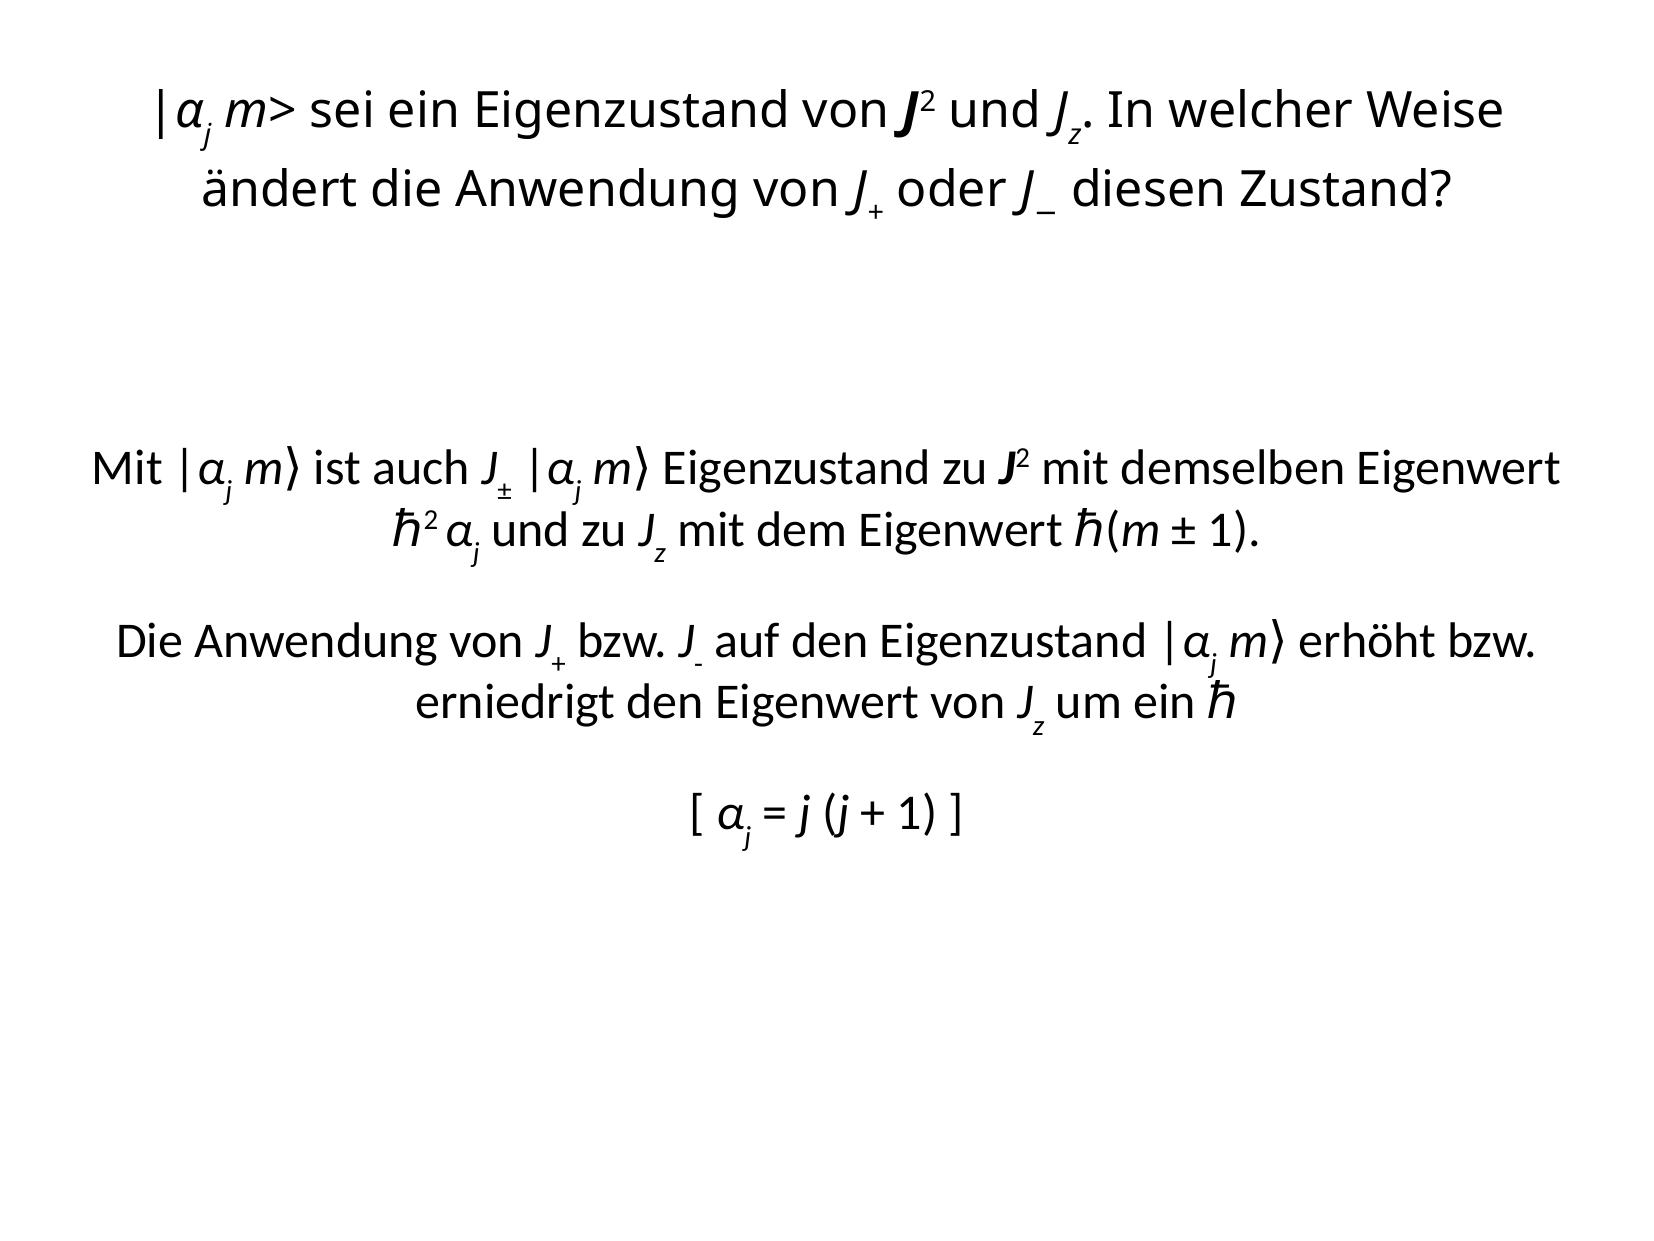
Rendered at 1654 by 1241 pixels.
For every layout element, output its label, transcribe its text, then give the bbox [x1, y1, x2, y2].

subtitle Mit |αj m⟩ ist auch J± |αj m⟩ Eigenzustand zu J2 mit demselben Eigenwert ℏ2 αj und zu Jz mit dem Eigenwert ℏ(m ± 1). Die Anwendung von J+ bzw. J- auf den Eigenzustand |αj m⟩ erhöht bzw. erniedrigt den Eigenwert von Jz um ein ℏ [ αj = j (j + 1) ] [82, 290, 1571, 1010]
title |αj m> sei ein Eigenzustand von J2 und Jz. In welcher Weise ändert die Anwendung von J+ oder J− diesen Zustand? [82, 49, 1571, 257]
